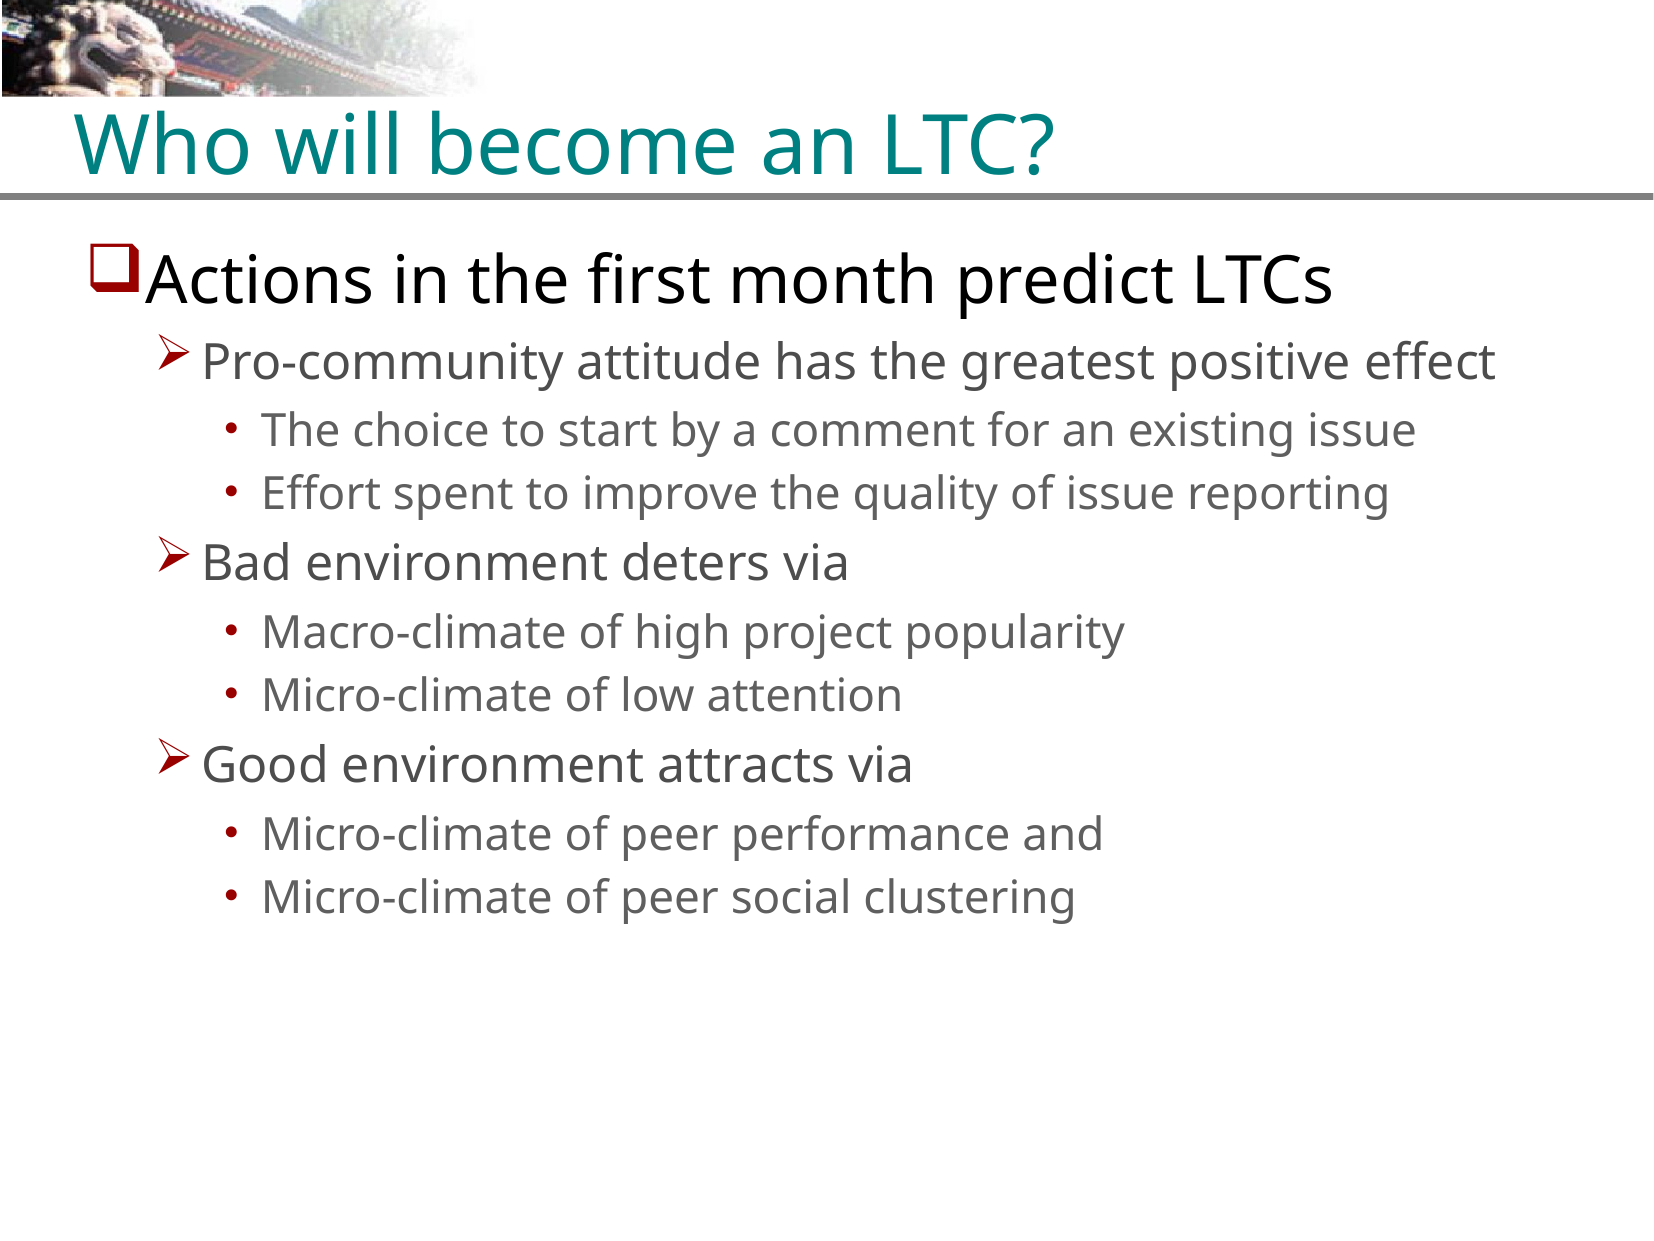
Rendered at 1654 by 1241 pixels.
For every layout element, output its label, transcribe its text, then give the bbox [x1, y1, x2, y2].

list Actions in the first month predict LTCs Pro-community attitude has the greatest positive effect The choice to start by a comment for an existing issue Effort spent to improve the quality of issue reporting Bad environment deters via Macro-climate of high project popularity Micro-climate of low attention Good environment attracts via Micro-climate of peer performance and Micro-climate of peer social clustering [58, 229, 1585, 949]
title Who will become an LTC? [58, 82, 1583, 199]
picture [0, 0, 524, 97]
